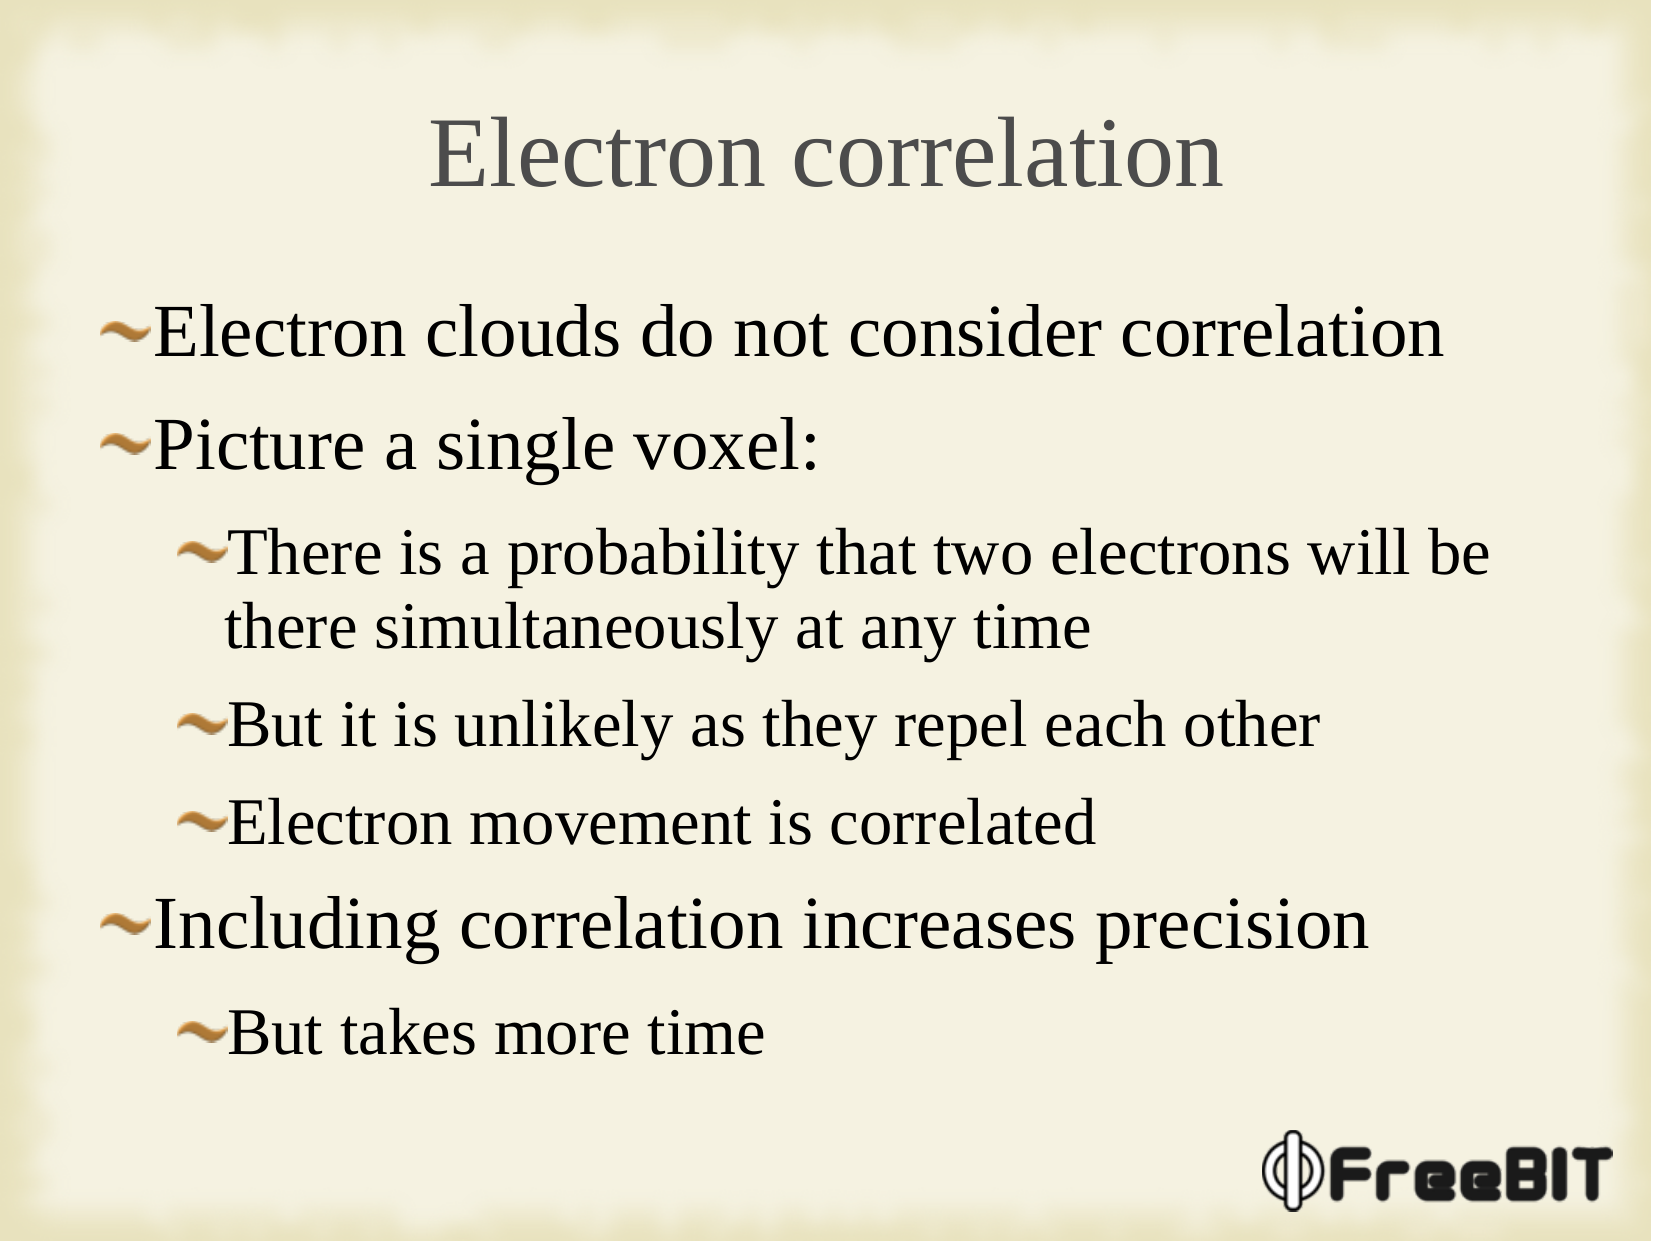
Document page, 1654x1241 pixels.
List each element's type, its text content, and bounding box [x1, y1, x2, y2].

title Electron correlation [82, 49, 1571, 257]
list Electron clouds do not consider correlation Picture a single voxel: There is a probability that two electrons will be there simultaneously at any time But it is unlikely as they repel each other Electron movement is correlated Including correlation increases precision But takes more time [82, 290, 1571, 1109]
picture [0, 0, 1651, 1241]
